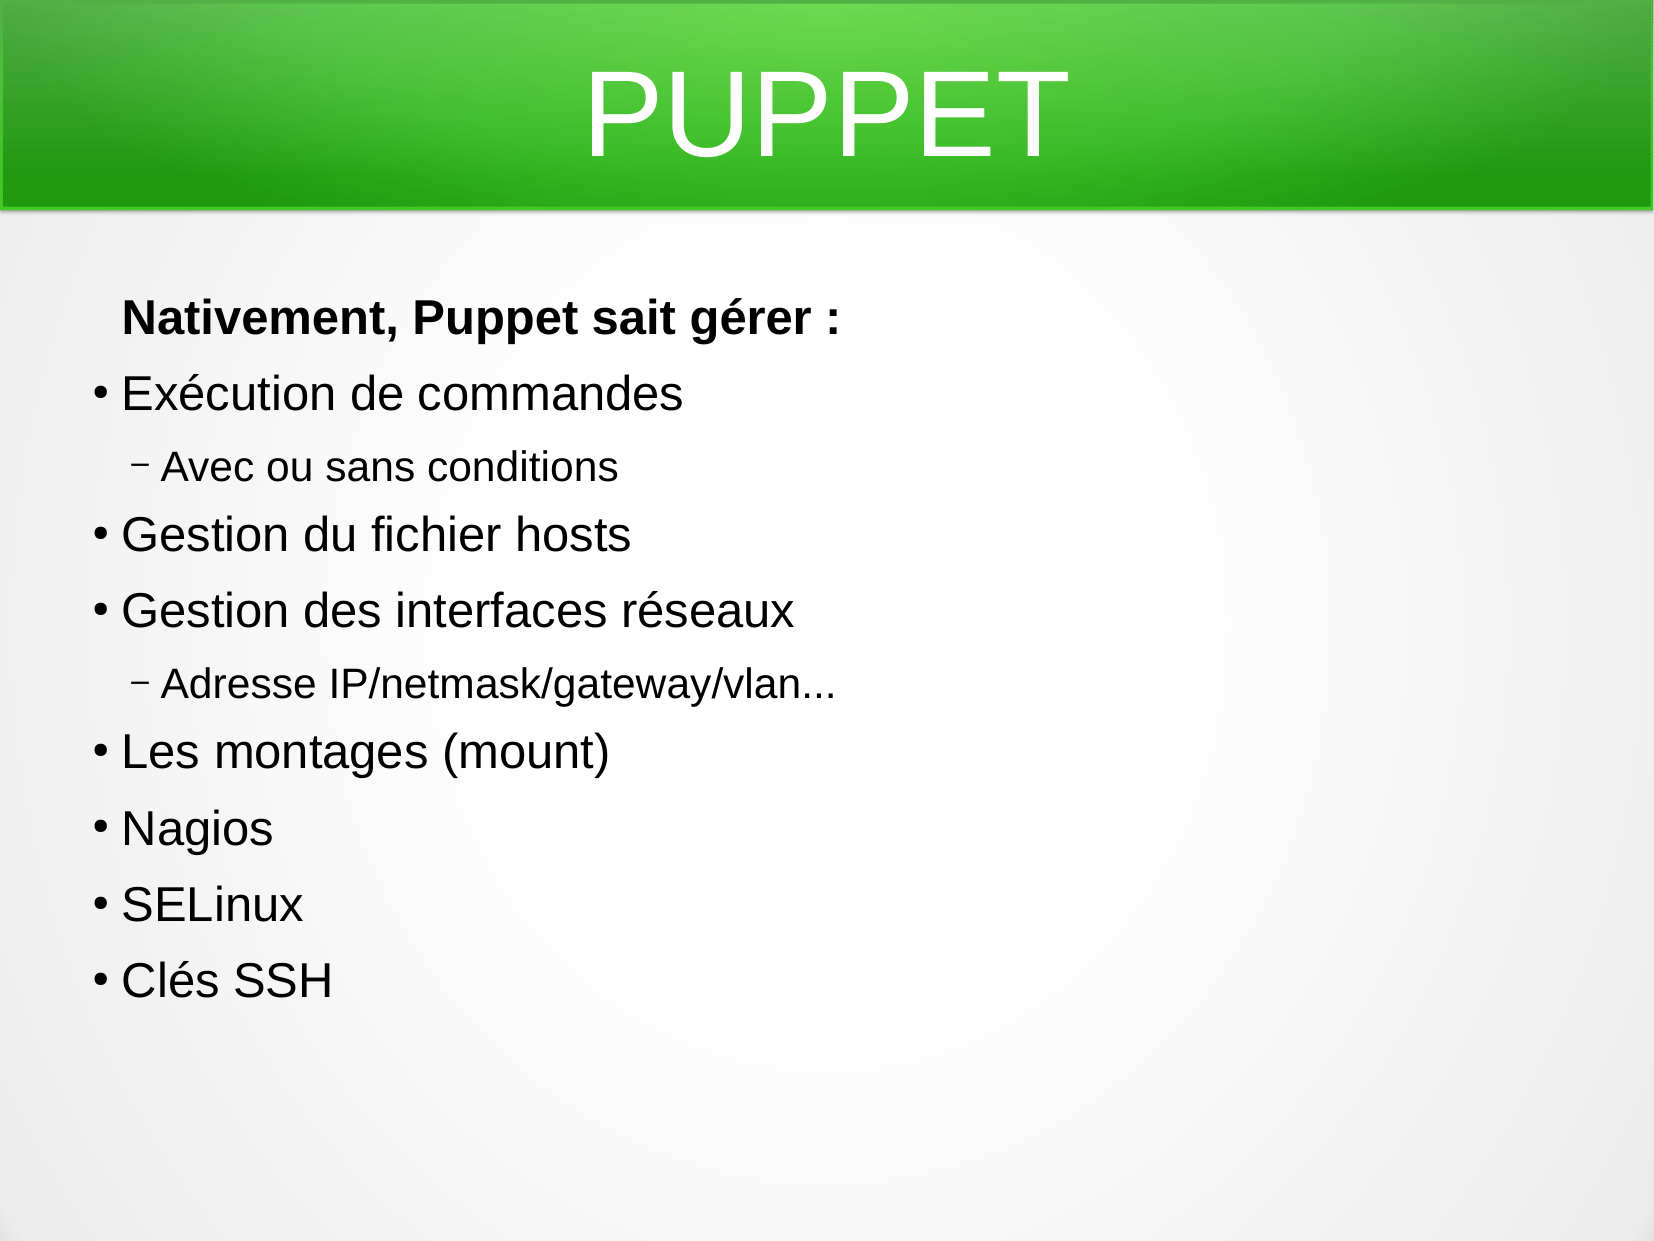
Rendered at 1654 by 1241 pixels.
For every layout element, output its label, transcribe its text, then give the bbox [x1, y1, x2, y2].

title PUPPET [82, 45, 1571, 183]
list Nativement, Puppet sait gérer : Exécution de commandes Avec ou sans conditions Gestion du fichier hosts Gestion des interfaces réseaux Adresse IP/netmask/gateway/vlan... Les montages (mount) Nagios SELinux Clés SSH [82, 290, 1538, 1010]
